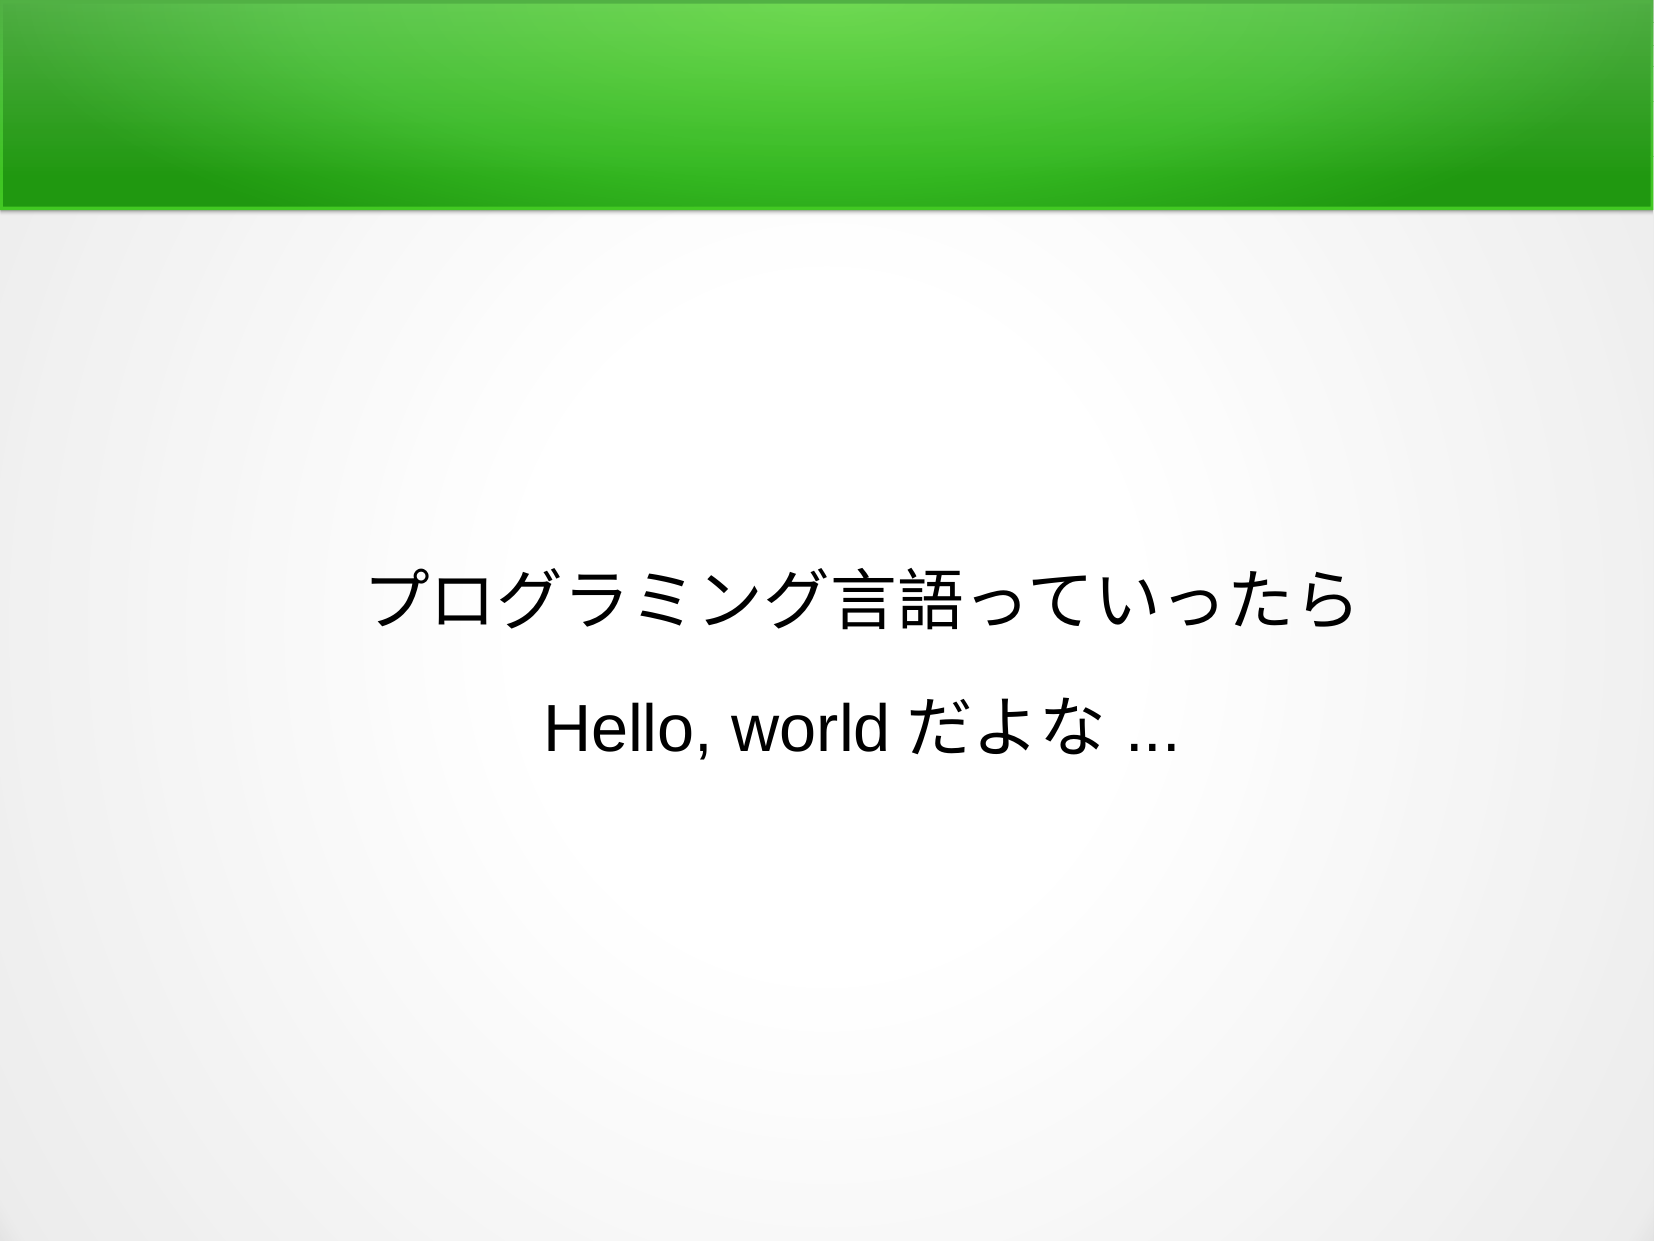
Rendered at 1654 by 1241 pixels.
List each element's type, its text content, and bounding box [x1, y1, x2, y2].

list プログラミング言語っていったら Hello, worldだよな... [82, 299, 1571, 1019]
